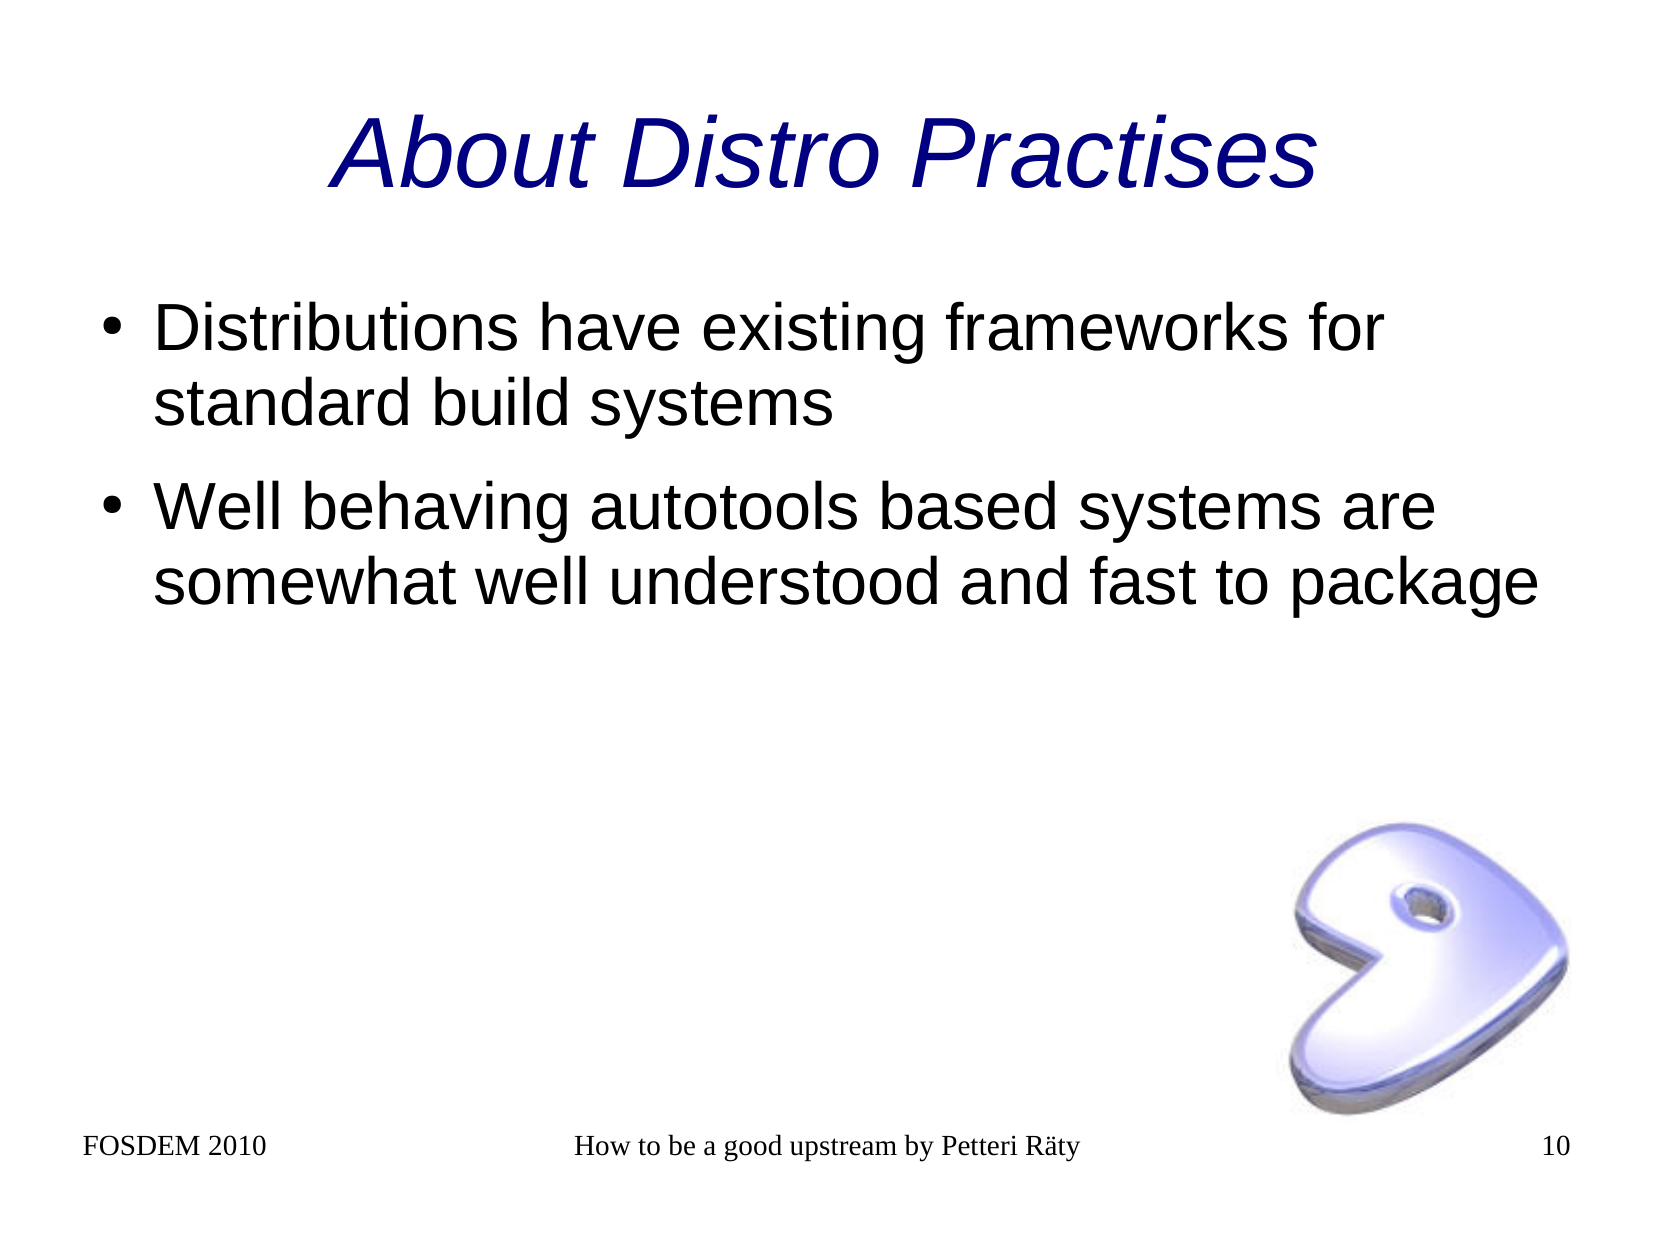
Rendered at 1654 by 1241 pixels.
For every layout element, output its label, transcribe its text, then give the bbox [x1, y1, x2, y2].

title About Distro Practises [82, 49, 1571, 257]
list Distributions have existing frameworks for standard build systems Well behaving autotools based systems are somewhat well understood and fast to package [82, 290, 1571, 1094]
picture [1275, 818, 1576, 1125]
